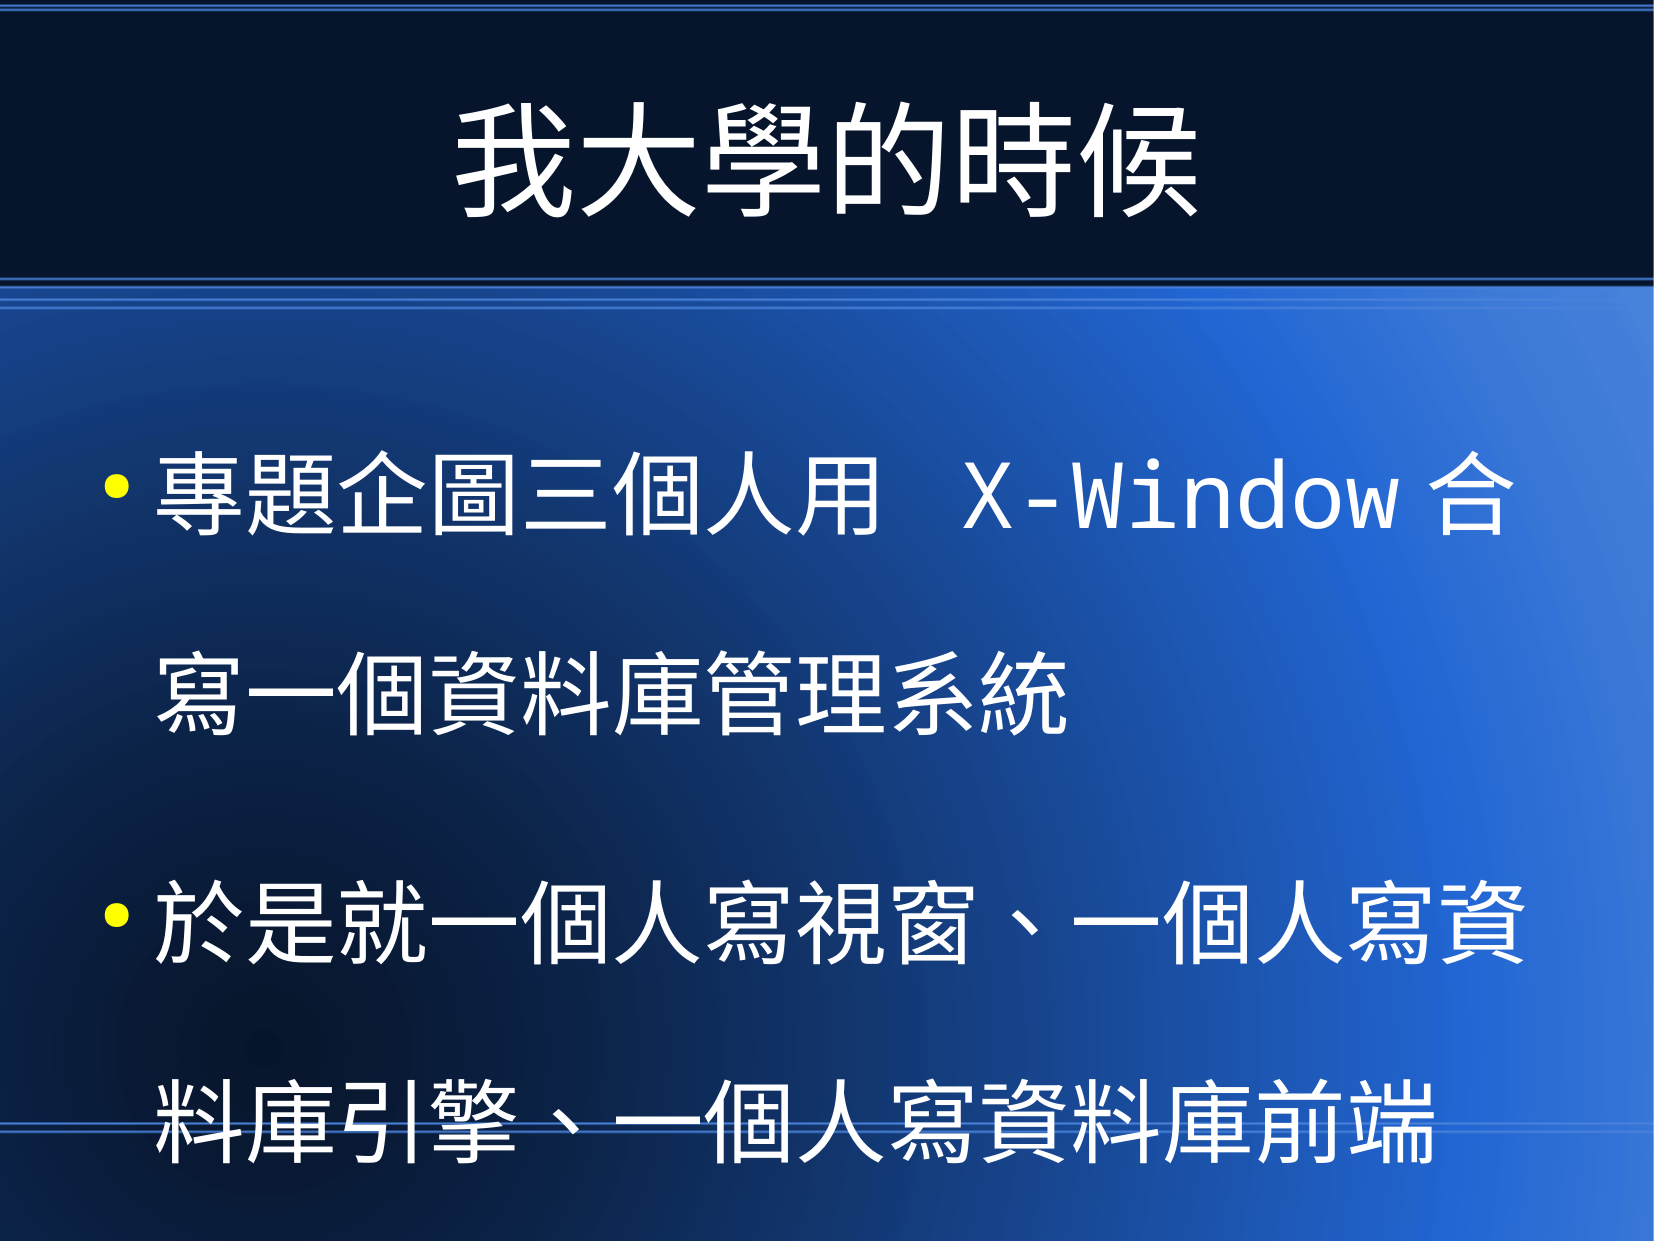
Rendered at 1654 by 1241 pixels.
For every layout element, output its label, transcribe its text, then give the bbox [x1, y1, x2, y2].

list 專題企圖三個人用 X-Window合寫一個資料庫管理系統 於是就一個人寫視窗、一個人寫資料庫引擎、一個人寫資料庫前端 [82, 355, 1571, 1241]
picture [0, 0, 1654, 1241]
title 我大學的時候 [82, 49, 1571, 257]
